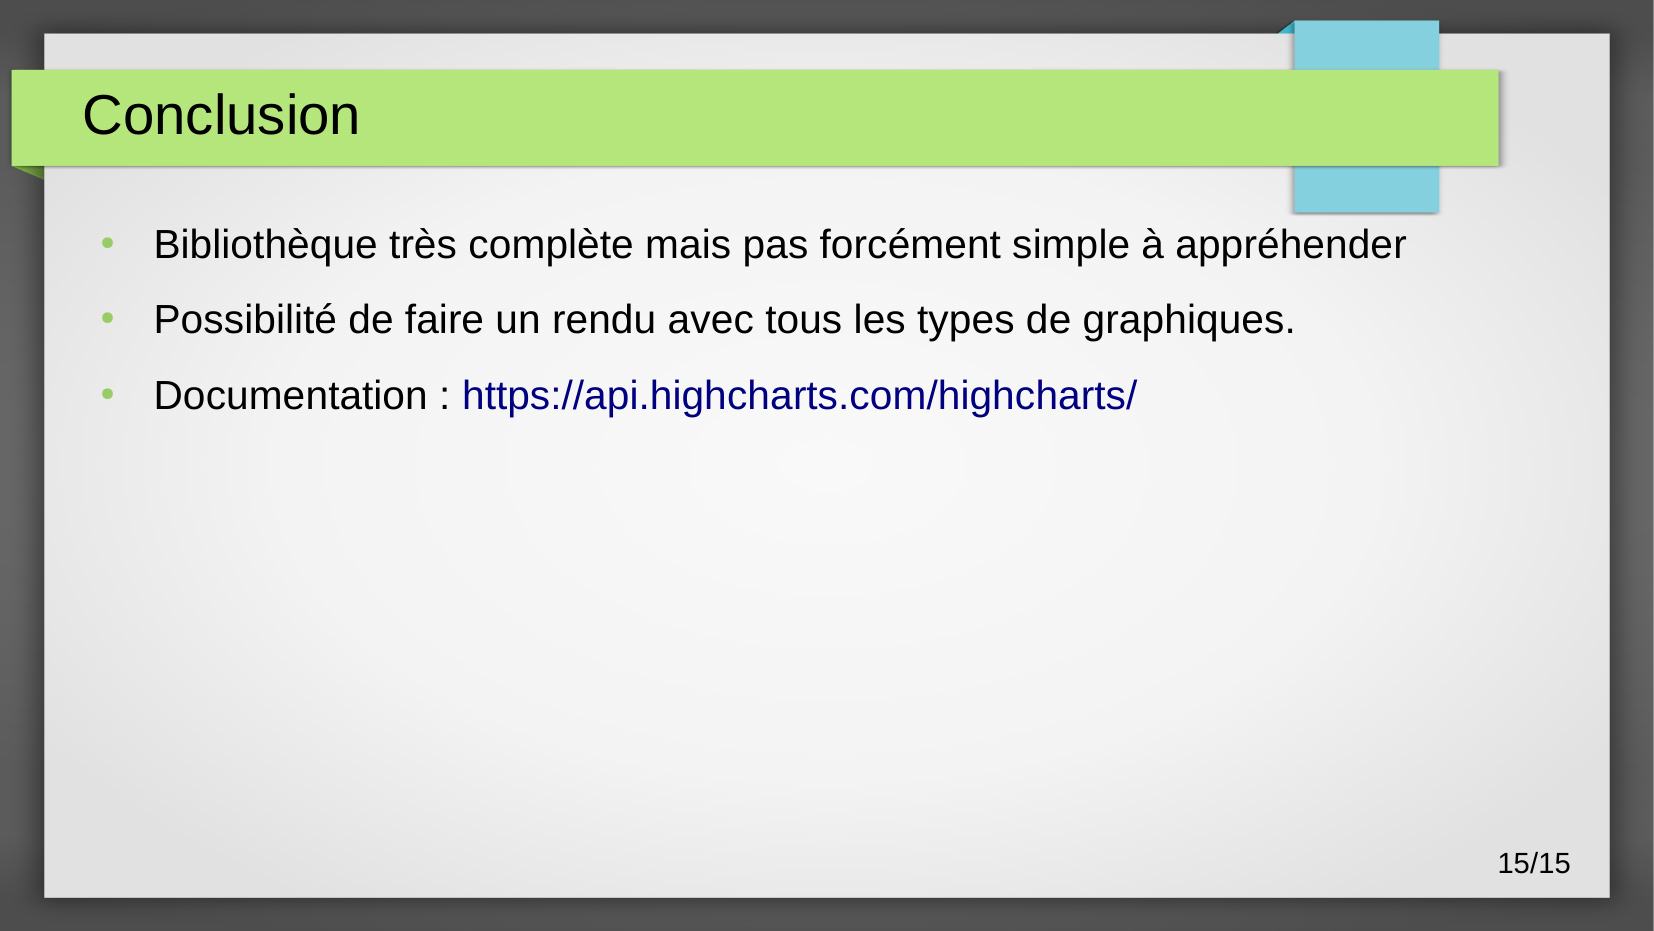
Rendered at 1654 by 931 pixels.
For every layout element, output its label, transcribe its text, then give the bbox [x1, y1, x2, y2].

picture [0, 0, 1654, 931]
title Conclusion [82, 70, 1264, 160]
list Bibliothèque très complète mais pas forcément simple à appréhender Possibilité de faire un rendu avec tous les types de graphiques. Documentation : https://api.highcharts.com/highcharts/ [82, 221, 1571, 761]
